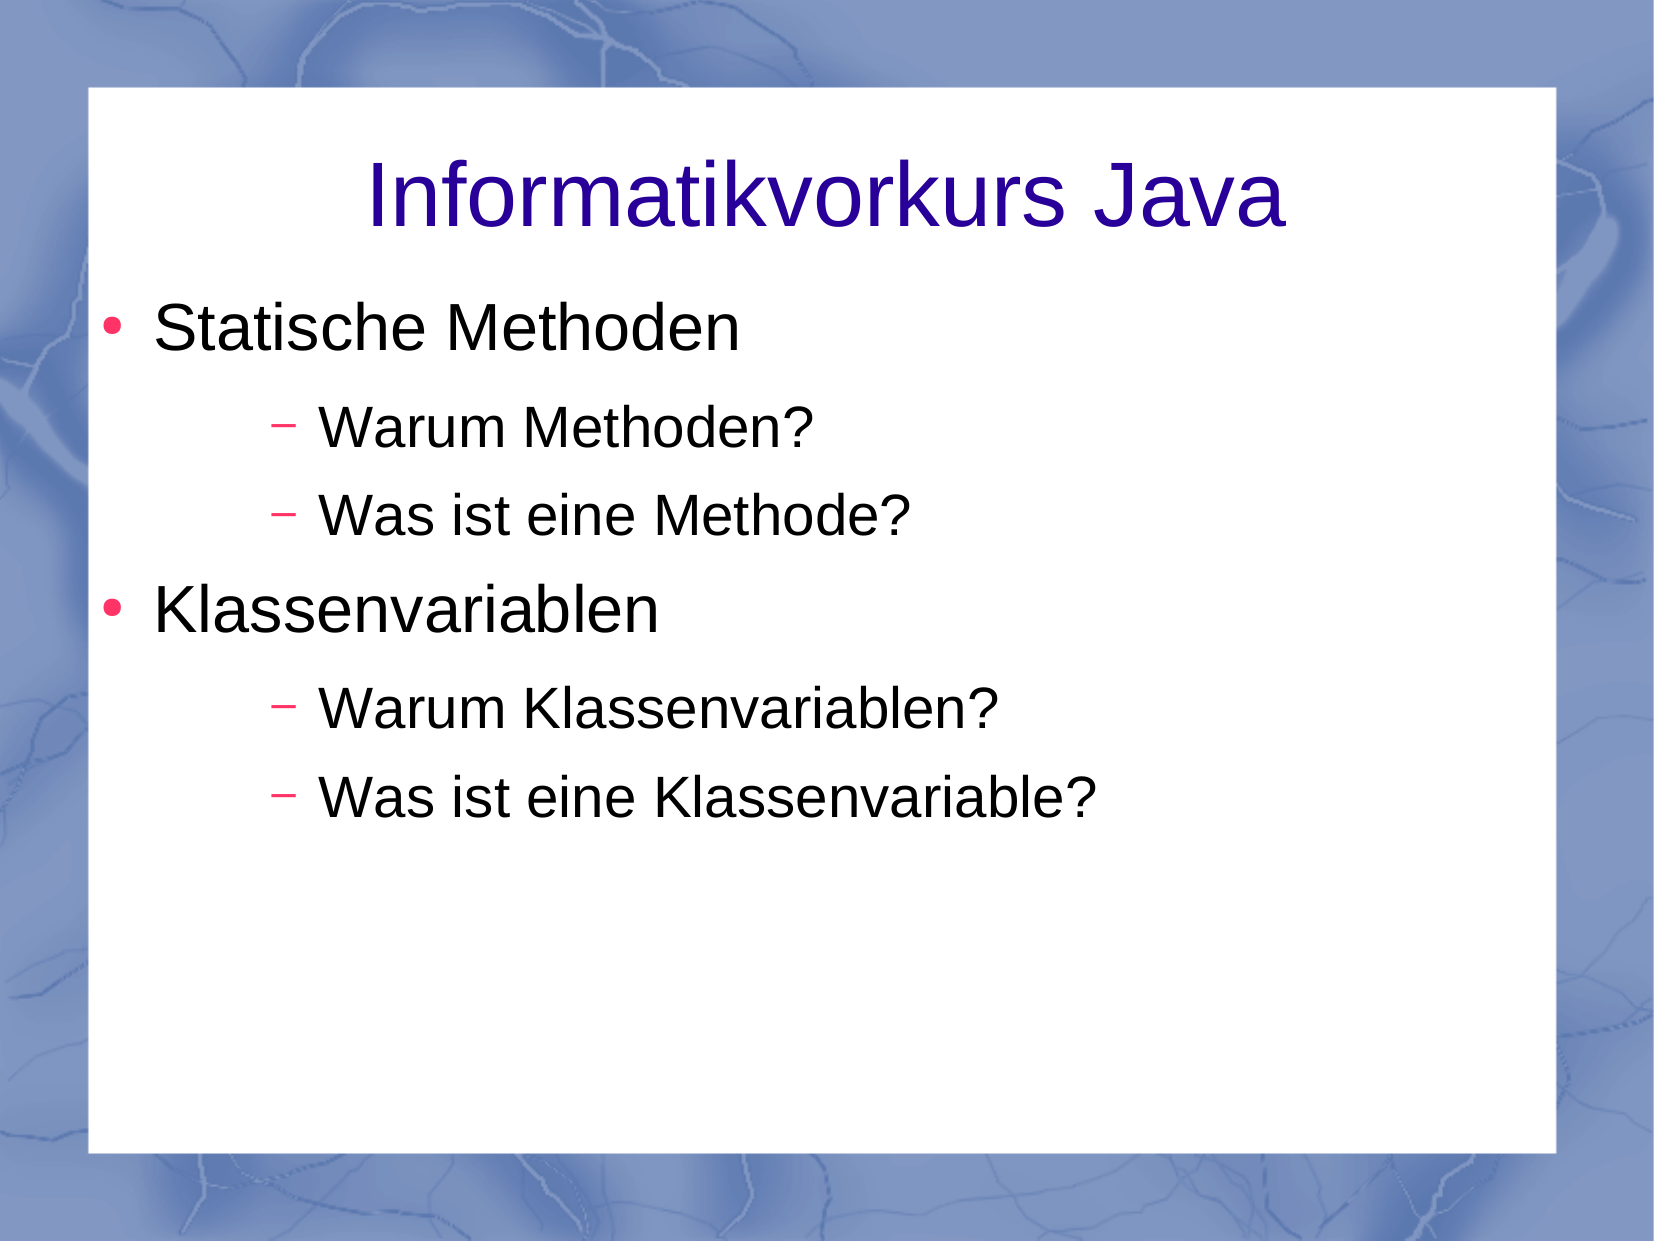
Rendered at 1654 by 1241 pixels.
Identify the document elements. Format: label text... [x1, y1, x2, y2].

list Statische Methoden Warum Methoden? Was ist eine Methode? Klassenvariablen Warum Klassenvariablen? Was ist eine Klassenvariable? [82, 290, 1571, 1094]
picture [0, 0, 1654, 1241]
title Informatikvorkurs Java [118, 90, 1536, 290]
